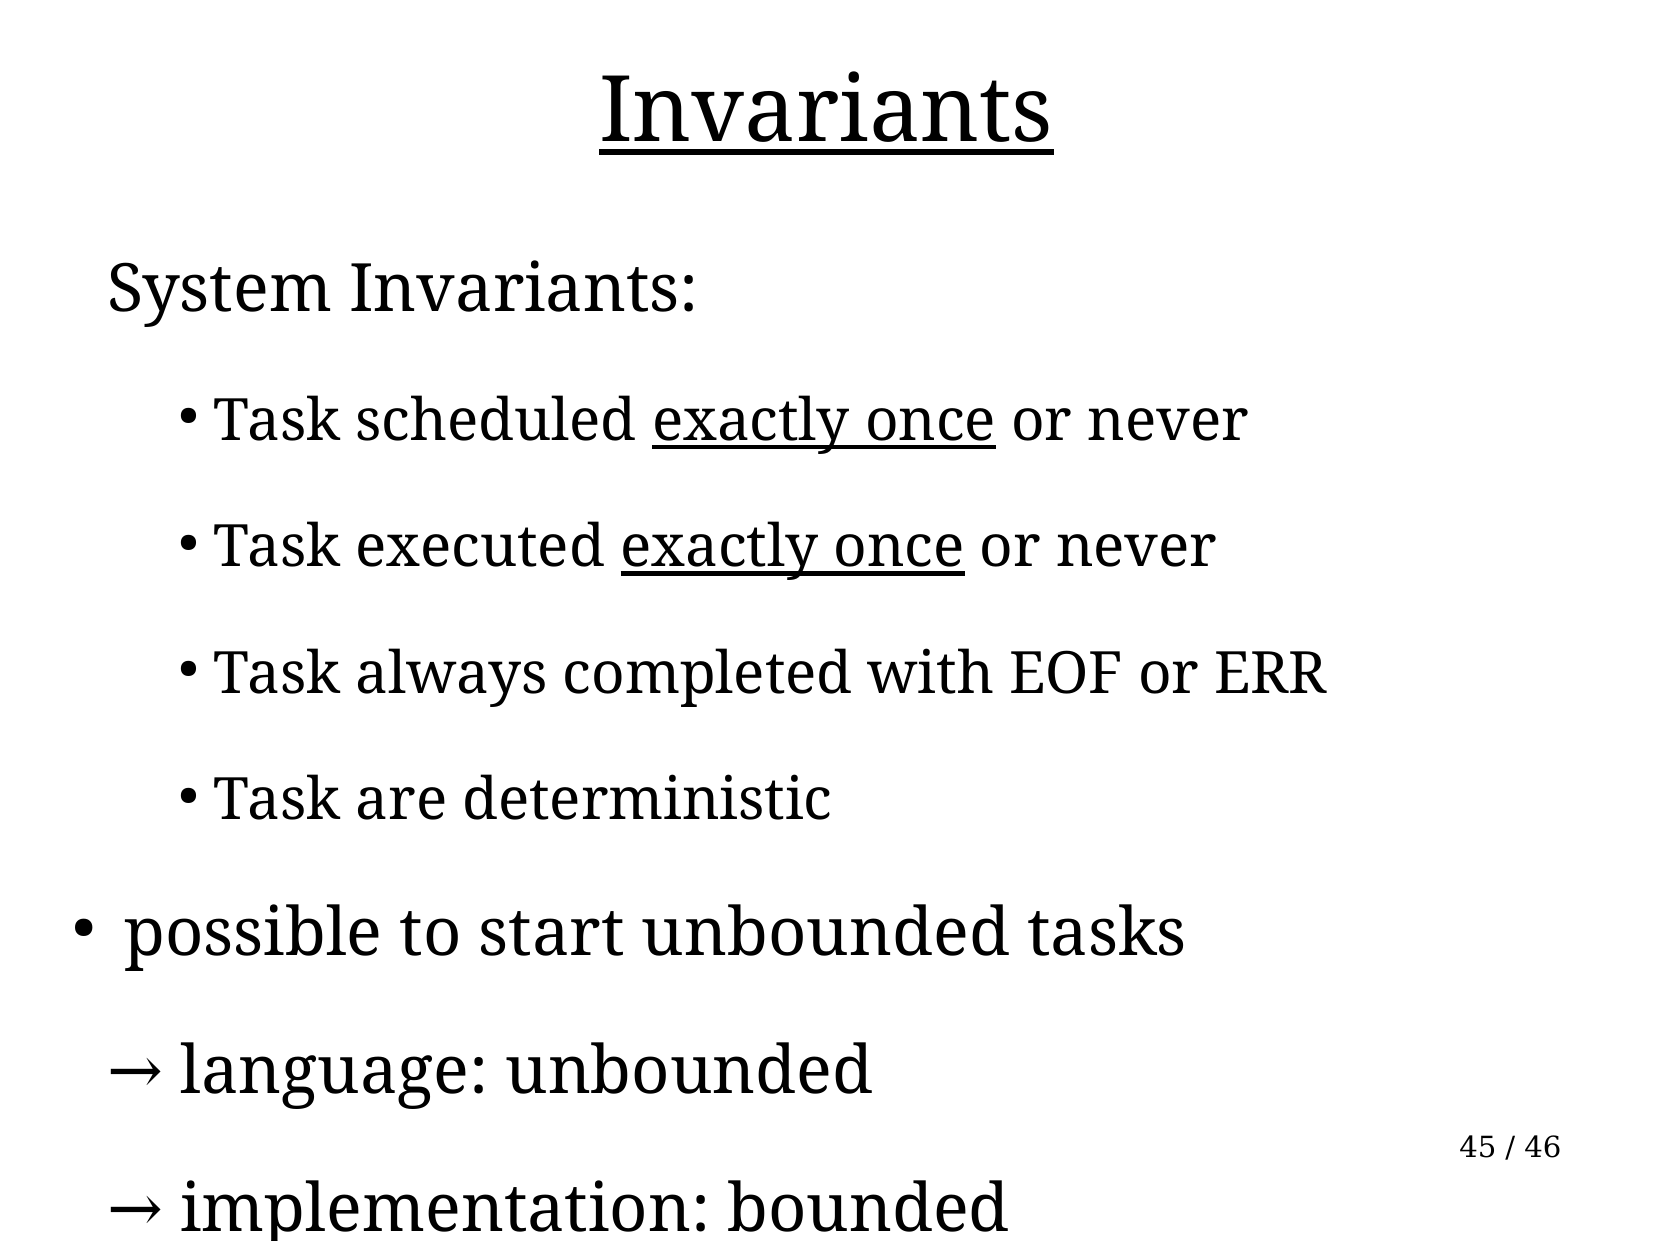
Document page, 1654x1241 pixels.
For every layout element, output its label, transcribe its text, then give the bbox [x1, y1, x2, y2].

subtitle System Invariants: Task scheduled exactly once or never Task executed exactly once or never Task always completed with EOF or ERR Task are deterministic possible to start unbounded tasks → language: unbounded → implementation: bounded [71, 240, 1561, 1241]
title Invariants [82, 2, 1571, 211]
